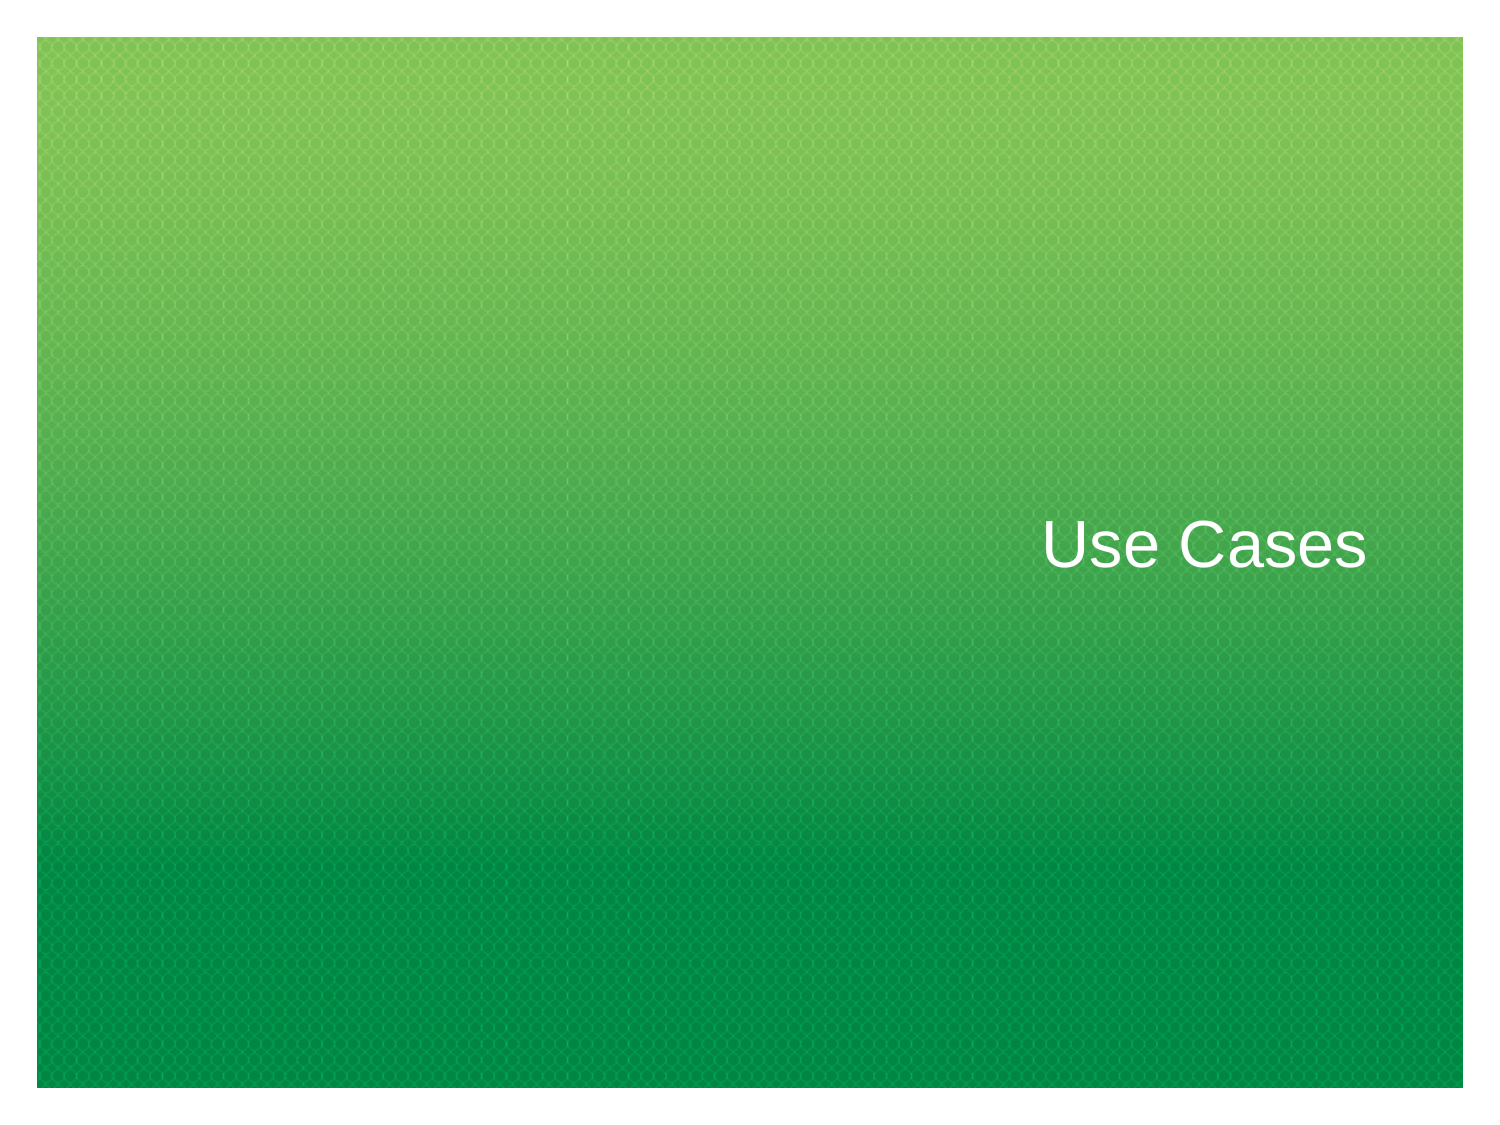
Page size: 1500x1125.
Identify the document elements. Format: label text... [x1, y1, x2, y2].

title Use Cases [135, 450, 1369, 638]
picture [37, 37, 1463, 1088]
